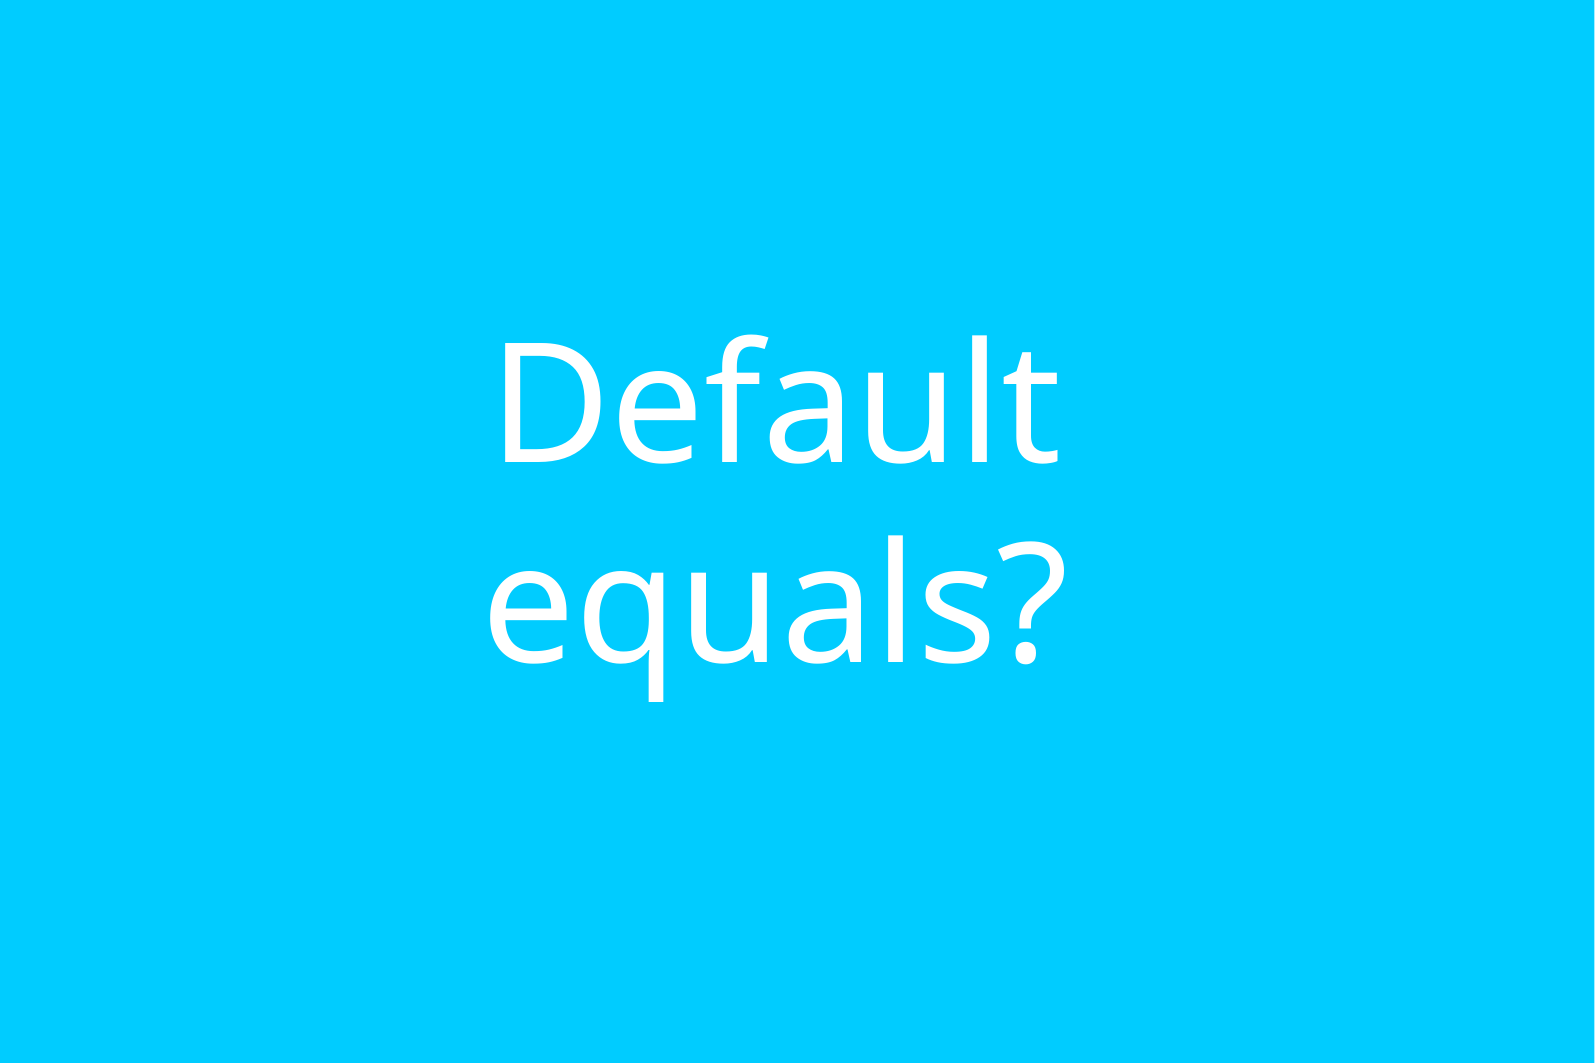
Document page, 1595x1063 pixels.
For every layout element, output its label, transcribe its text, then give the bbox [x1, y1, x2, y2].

text_box Default equals? [79, 42, 1515, 951]
